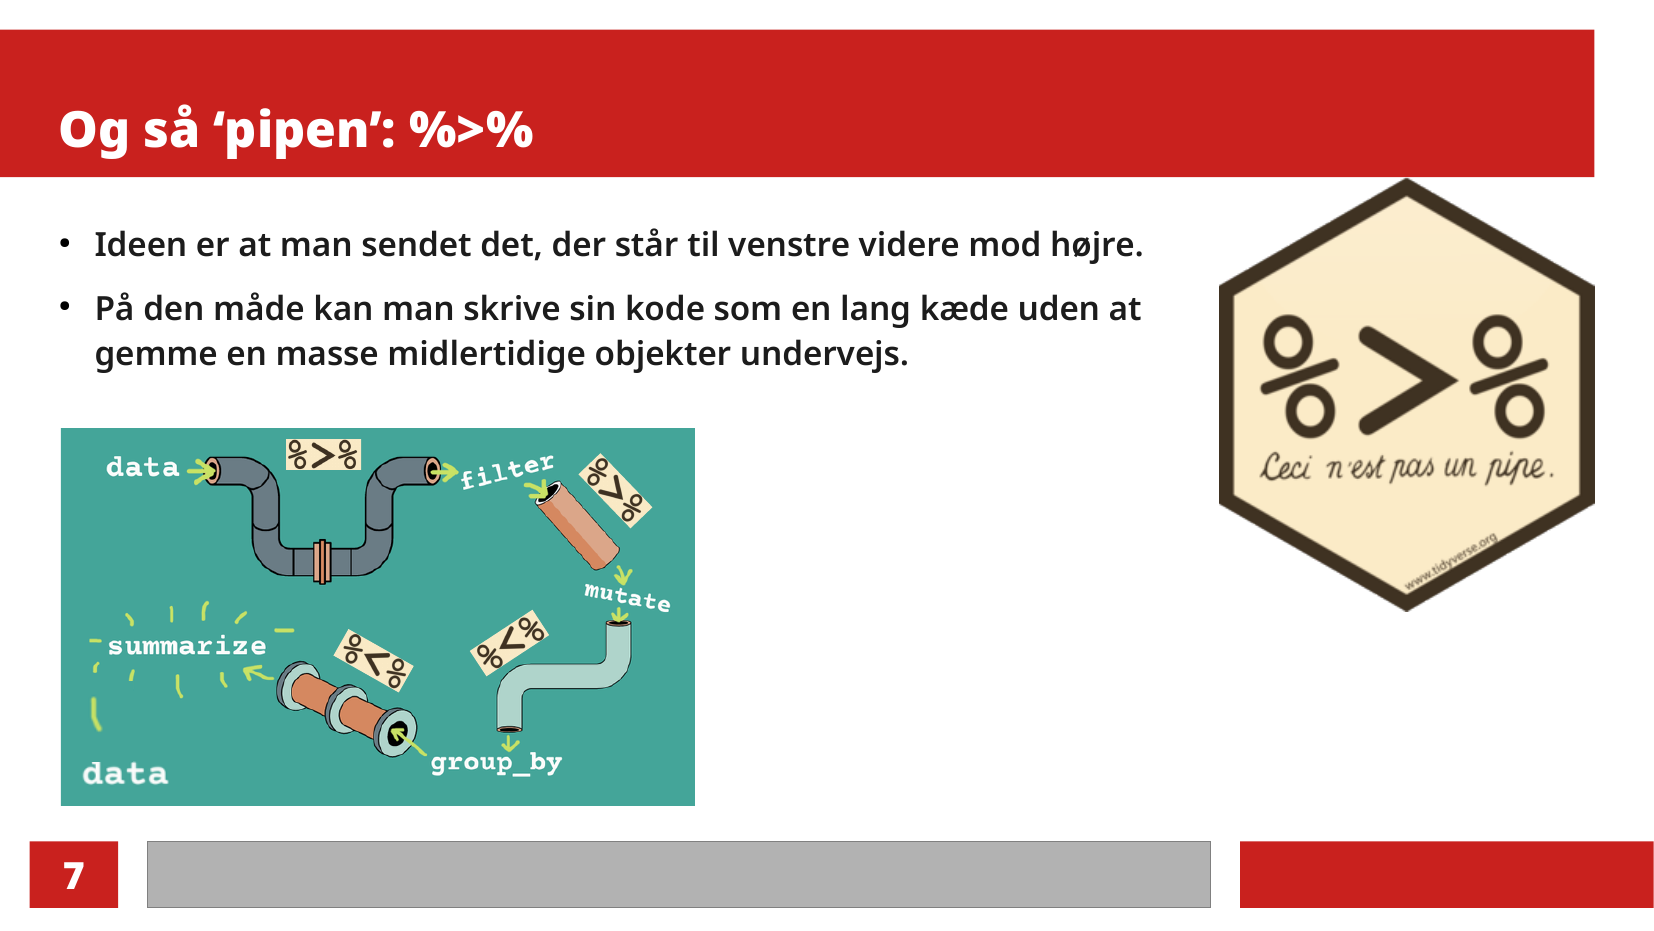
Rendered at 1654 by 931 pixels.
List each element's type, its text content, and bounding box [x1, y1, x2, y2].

title Og så ‘pipen’: %>% [59, 44, 1595, 163]
picture [1219, 177, 1595, 612]
picture [60, 428, 695, 806]
list Ideen er at man sendet det, der står til venstre videre mod højre. På den måde kan man skrive sin kode som en lang kæde uden at gemme en masse midlertidige objekter undervejs. [59, 221, 1201, 798]
